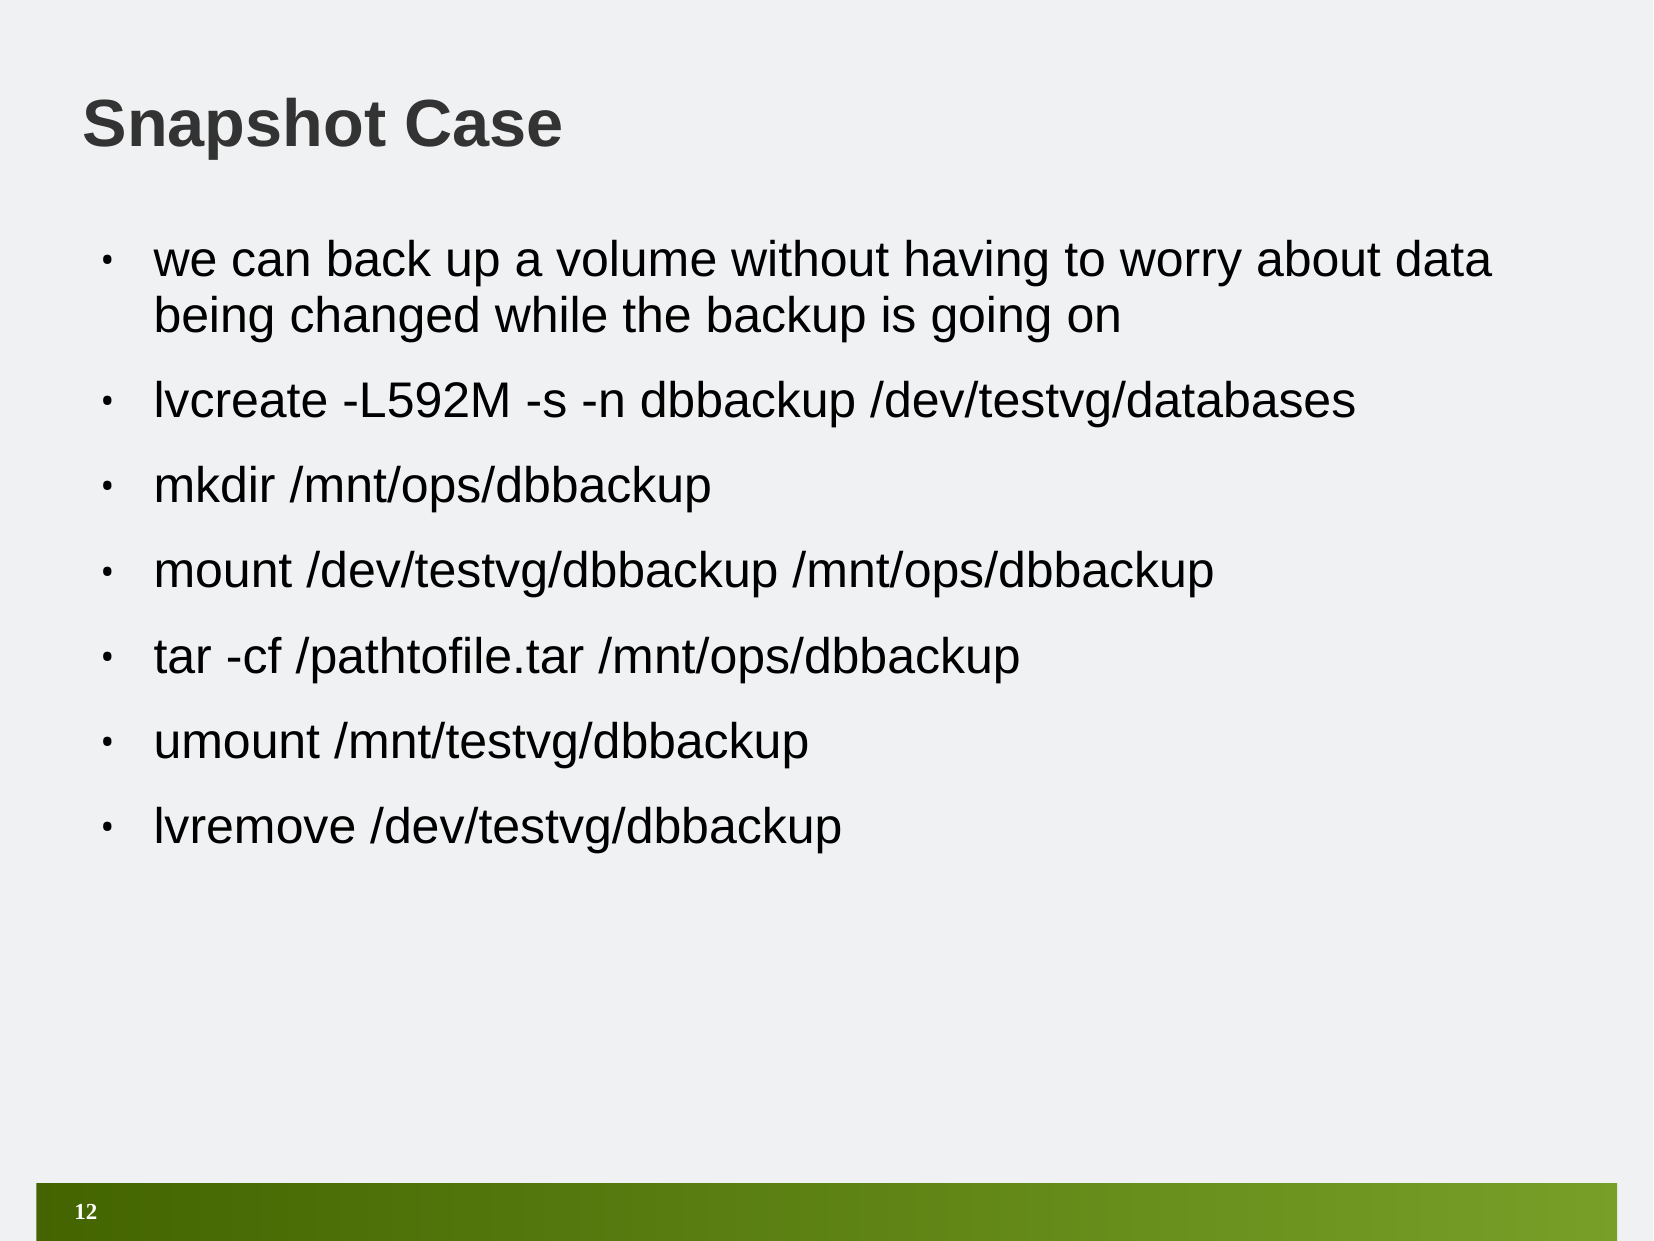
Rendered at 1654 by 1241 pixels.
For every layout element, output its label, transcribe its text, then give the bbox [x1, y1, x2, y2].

list we can back up a volume without having to worry about data being changed while the backup is going on lvcreate -L592M -s -n dbbackup /dev/testvg/databases mkdir /mnt/ops/dbbackup mount /dev/testvg/dbbackup /mnt/ops/dbbackup tar -cf /pathtofile.tar /mnt/ops/dbbackup umount /mnt/testvg/dbbackup lvremove /dev/testvg/dbbackup [82, 231, 1571, 1050]
title Snapshot Case [82, 49, 1571, 198]
picture [0, 0, 1654, 1241]
